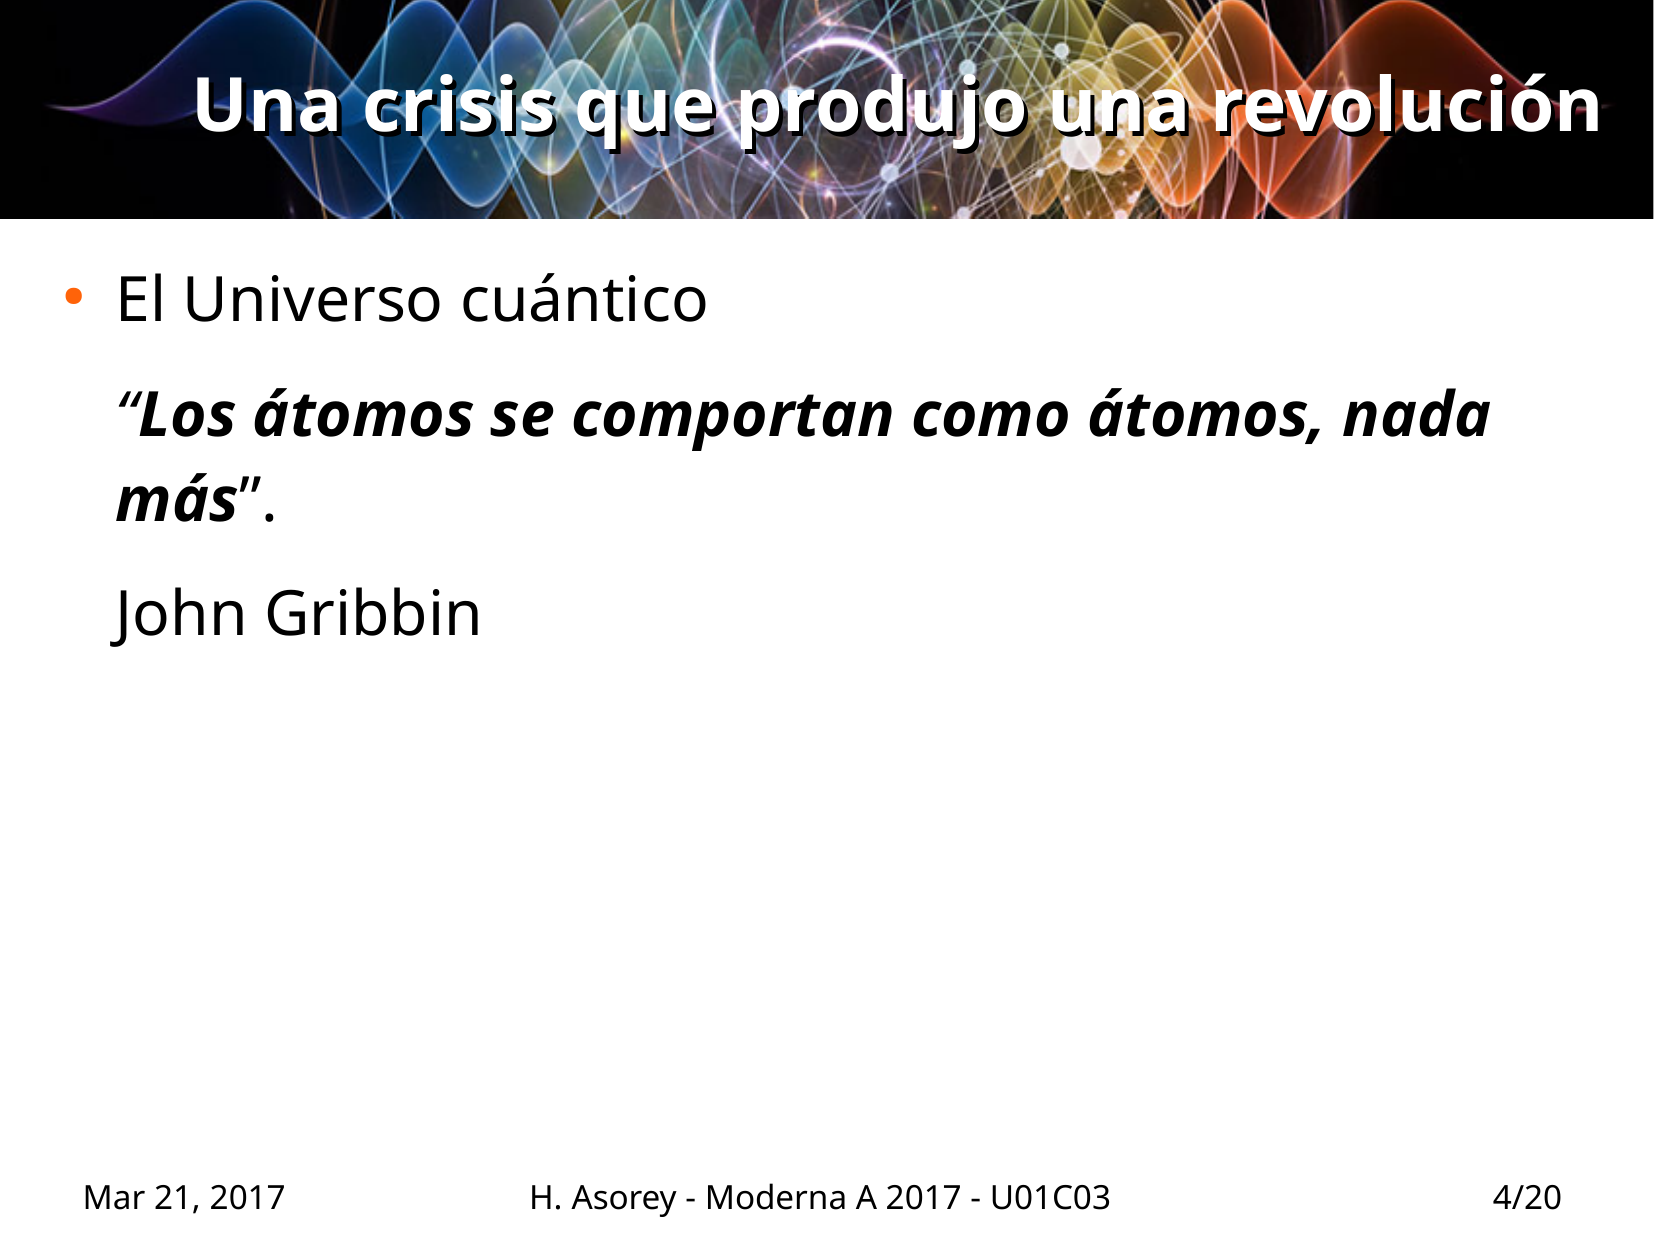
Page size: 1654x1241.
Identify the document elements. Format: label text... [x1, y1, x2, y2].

title Una crisis que produjo una revolución [45, 15, 1606, 191]
list El Universo cuántico “Los átomos se comportan como átomos, nada más”. John Gribbin [45, 255, 1606, 1156]
picture [0, 0, 1654, 219]
